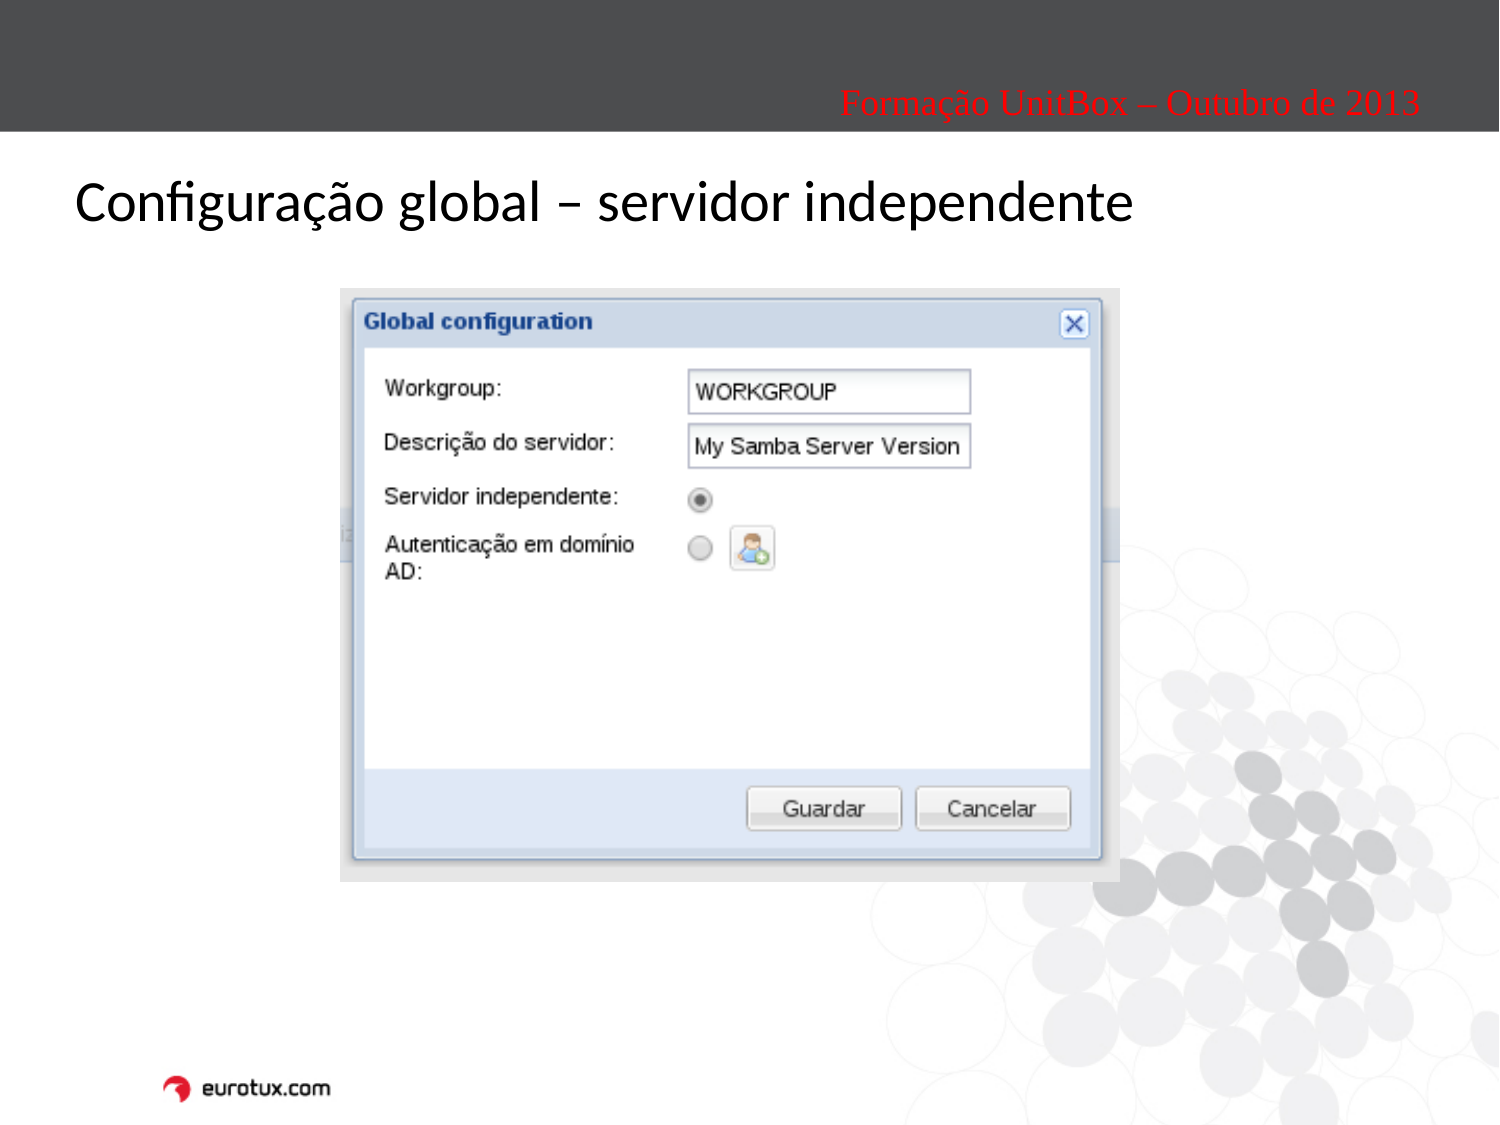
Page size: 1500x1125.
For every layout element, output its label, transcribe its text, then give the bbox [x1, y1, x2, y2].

title Configuração global – servidor independente [75, 112, 1425, 301]
picture [0, 0, 1499, 1125]
